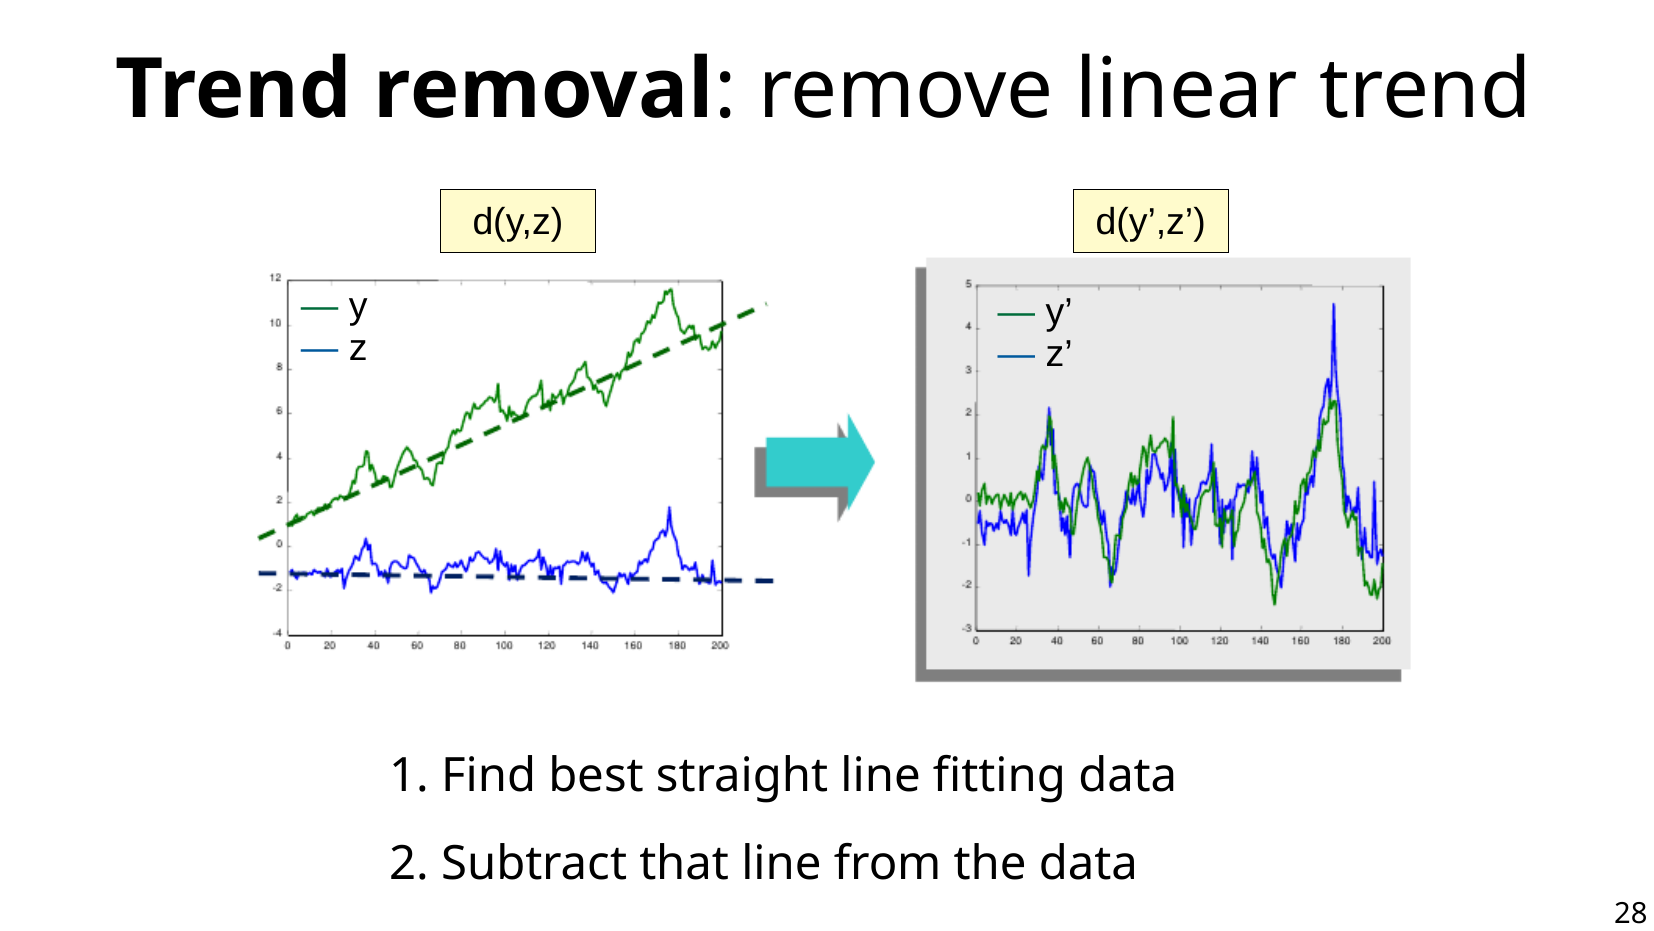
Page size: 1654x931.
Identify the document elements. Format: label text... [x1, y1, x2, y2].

text_box — y — z [286, 276, 386, 376]
text_box — y’ — z’ [982, 282, 1099, 424]
text_box d(y’,z’) [1073, 189, 1229, 253]
list 1. Find best straight line fitting data 2. Subtract that line from the data [389, 740, 1378, 894]
text_box d(y,z) [440, 189, 596, 253]
picture [242, 247, 1425, 690]
title Trend removal: remove linear trend [0, 19, 1650, 151]
